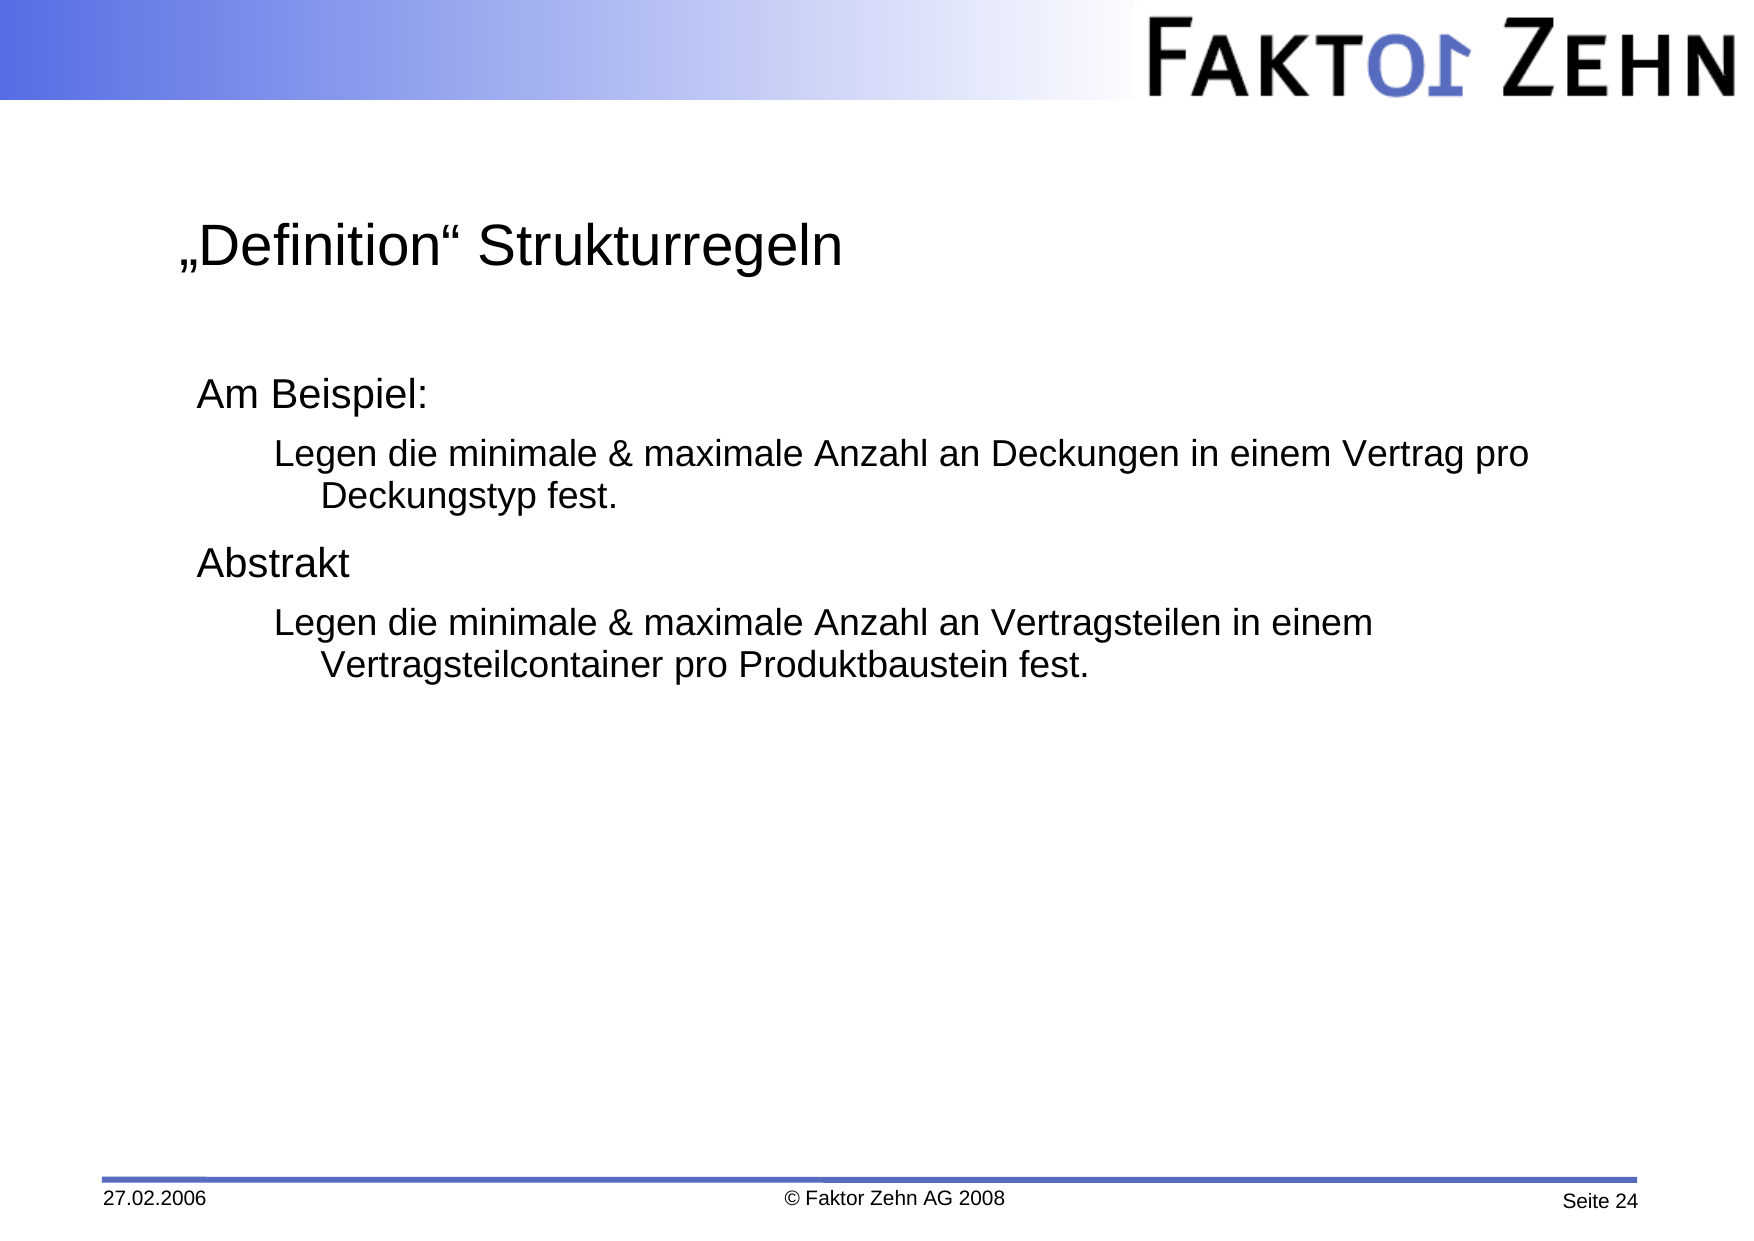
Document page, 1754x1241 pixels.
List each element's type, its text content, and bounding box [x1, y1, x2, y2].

picture [1133, 2, 1749, 105]
title „Definition“ Strukturregeln [179, 142, 1576, 349]
list Am Beispiel: Legen die minimale & maximale Anzahl an Deckungen in einem Vertrag pro Deckungstyp fest. Abstrakt Legen die minimale & maximale Anzahl an Vertragsteilen in einem Vertragsteilcontainer pro Produktbaustein fest. [179, 371, 1576, 1078]
